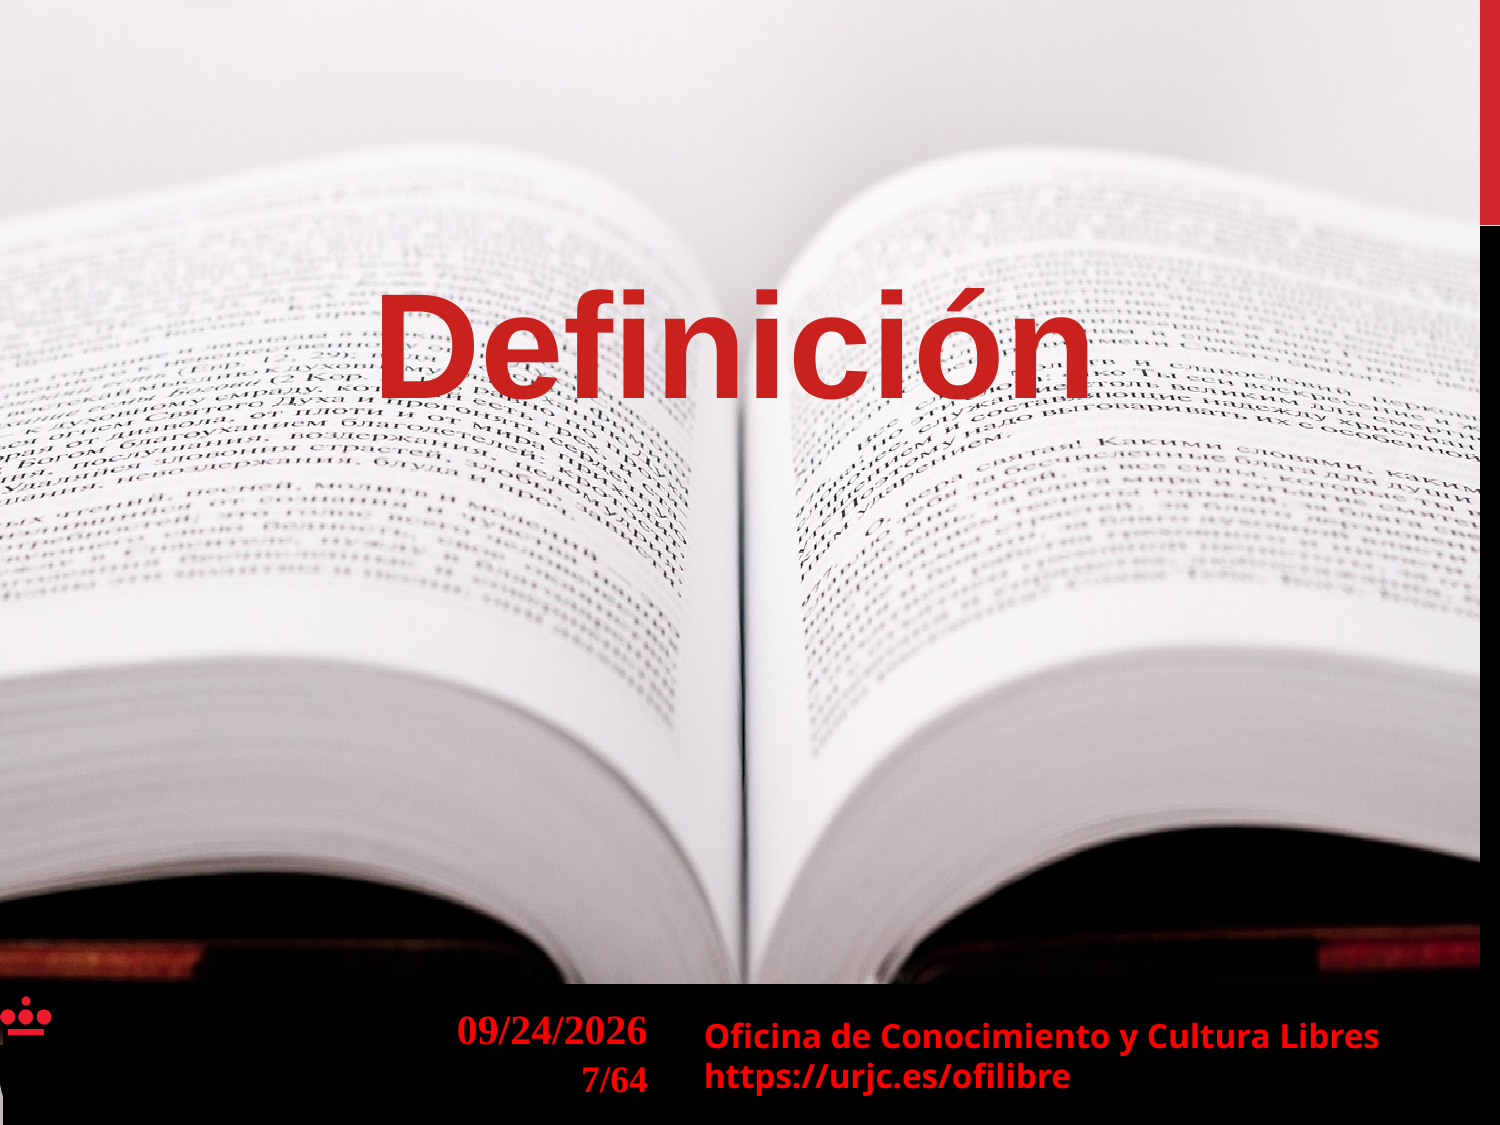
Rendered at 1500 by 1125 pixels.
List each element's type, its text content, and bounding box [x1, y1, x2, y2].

text_box Definición [120, 254, 1351, 605]
picture [0, 0, 1500, 1014]
title [75, 285, 1425, 661]
